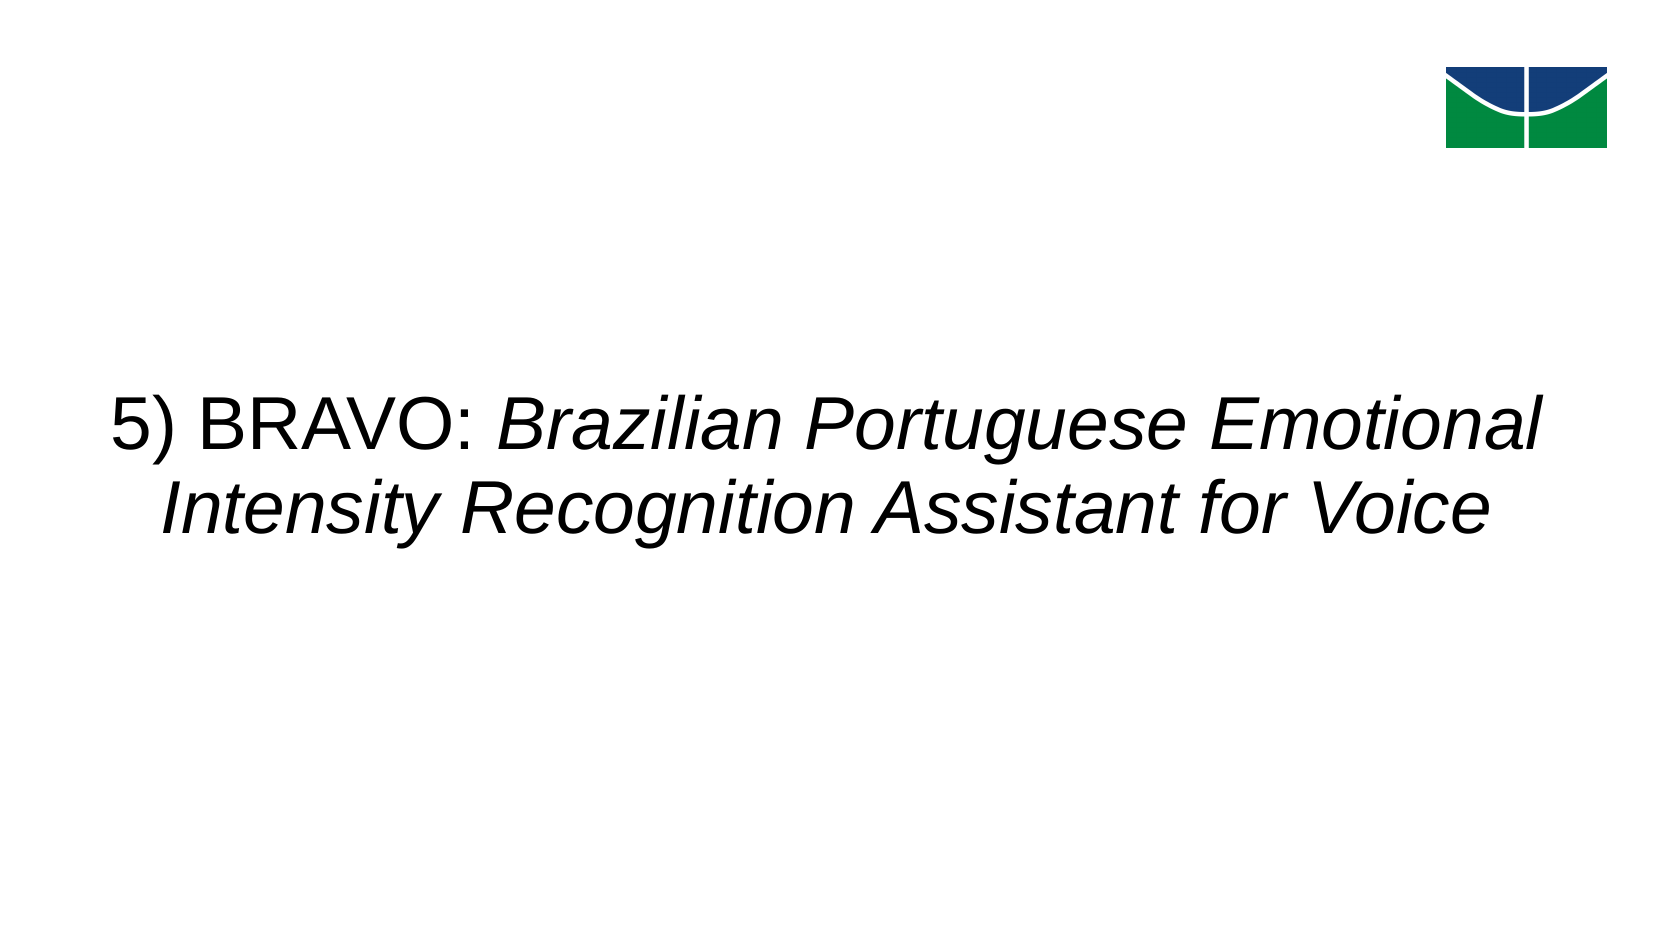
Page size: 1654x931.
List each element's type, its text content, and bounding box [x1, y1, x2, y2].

picture [1446, 67, 1607, 148]
title 5) BRAVO: Brazilian Portuguese Emotional Intensity Recognition Assistant for Voice [82, 339, 1571, 592]
